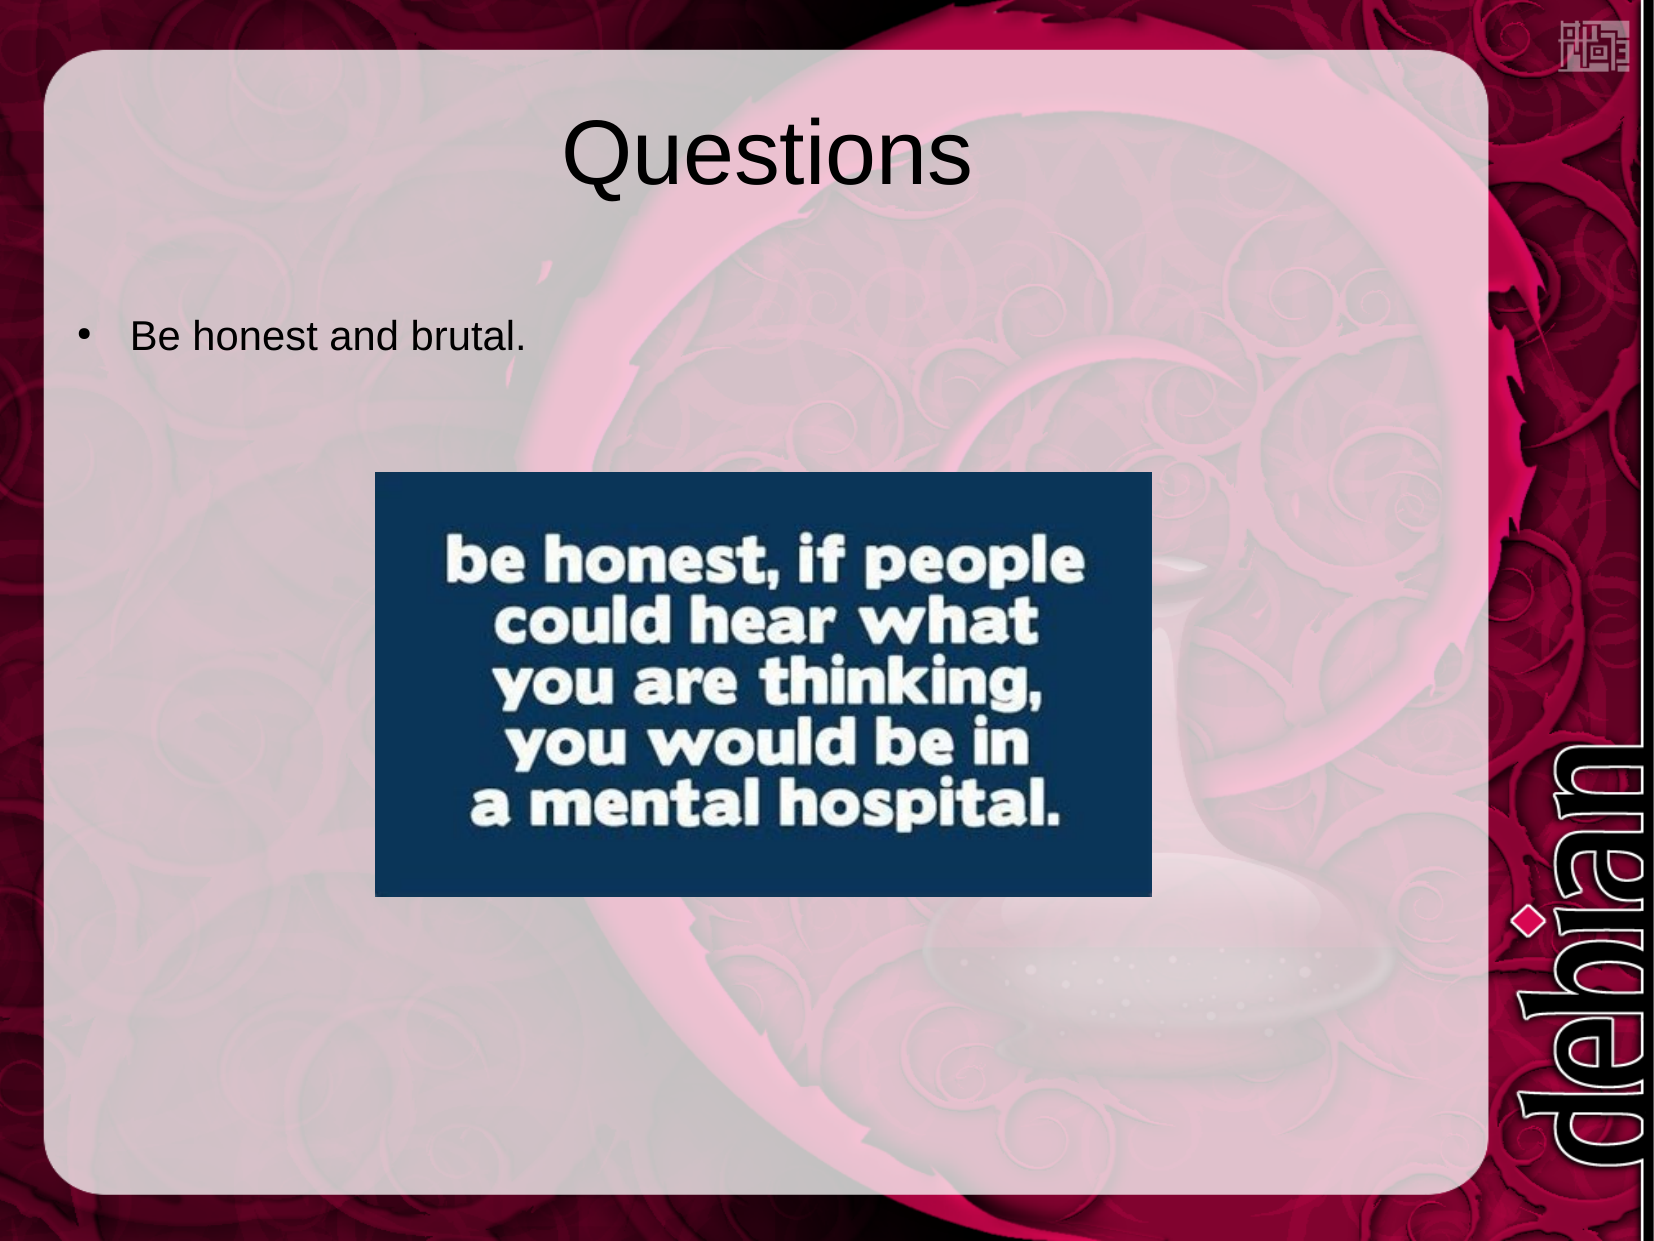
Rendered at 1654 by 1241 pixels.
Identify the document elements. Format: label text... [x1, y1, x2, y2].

picture [0, 0, 1654, 1241]
title Questions [59, 49, 1477, 236]
list Be honest and brutal. [59, 236, 1477, 1055]
